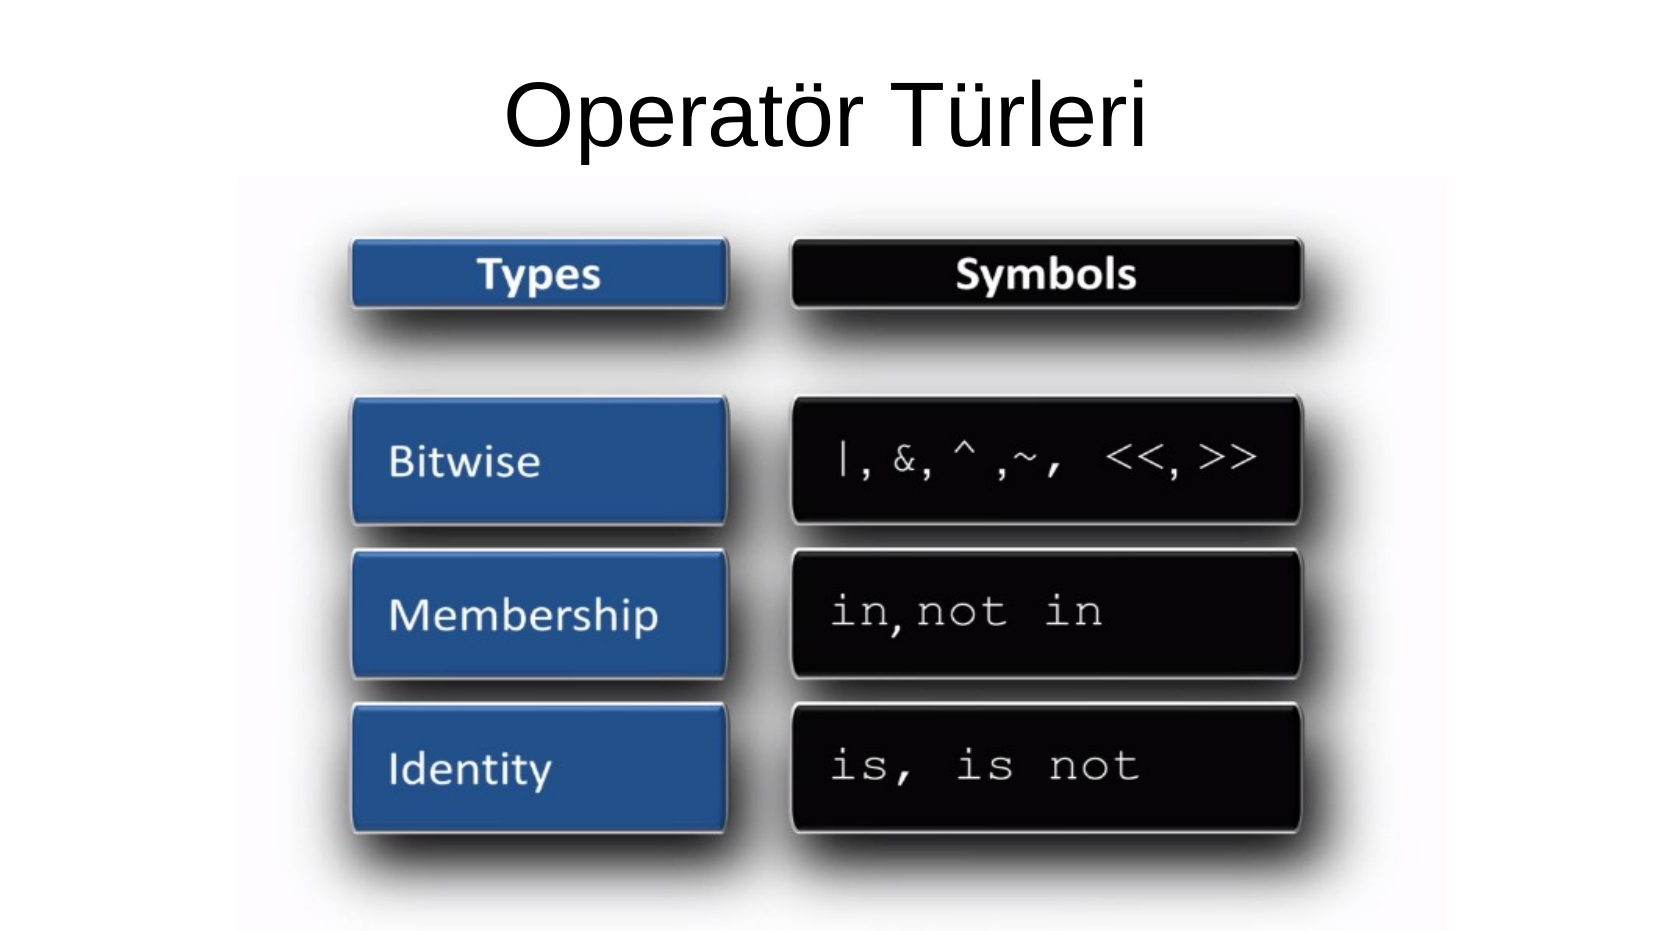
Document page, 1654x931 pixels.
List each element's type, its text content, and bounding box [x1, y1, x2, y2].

title Operatör Türleri [82, 37, 1571, 193]
picture [237, 177, 1447, 931]
